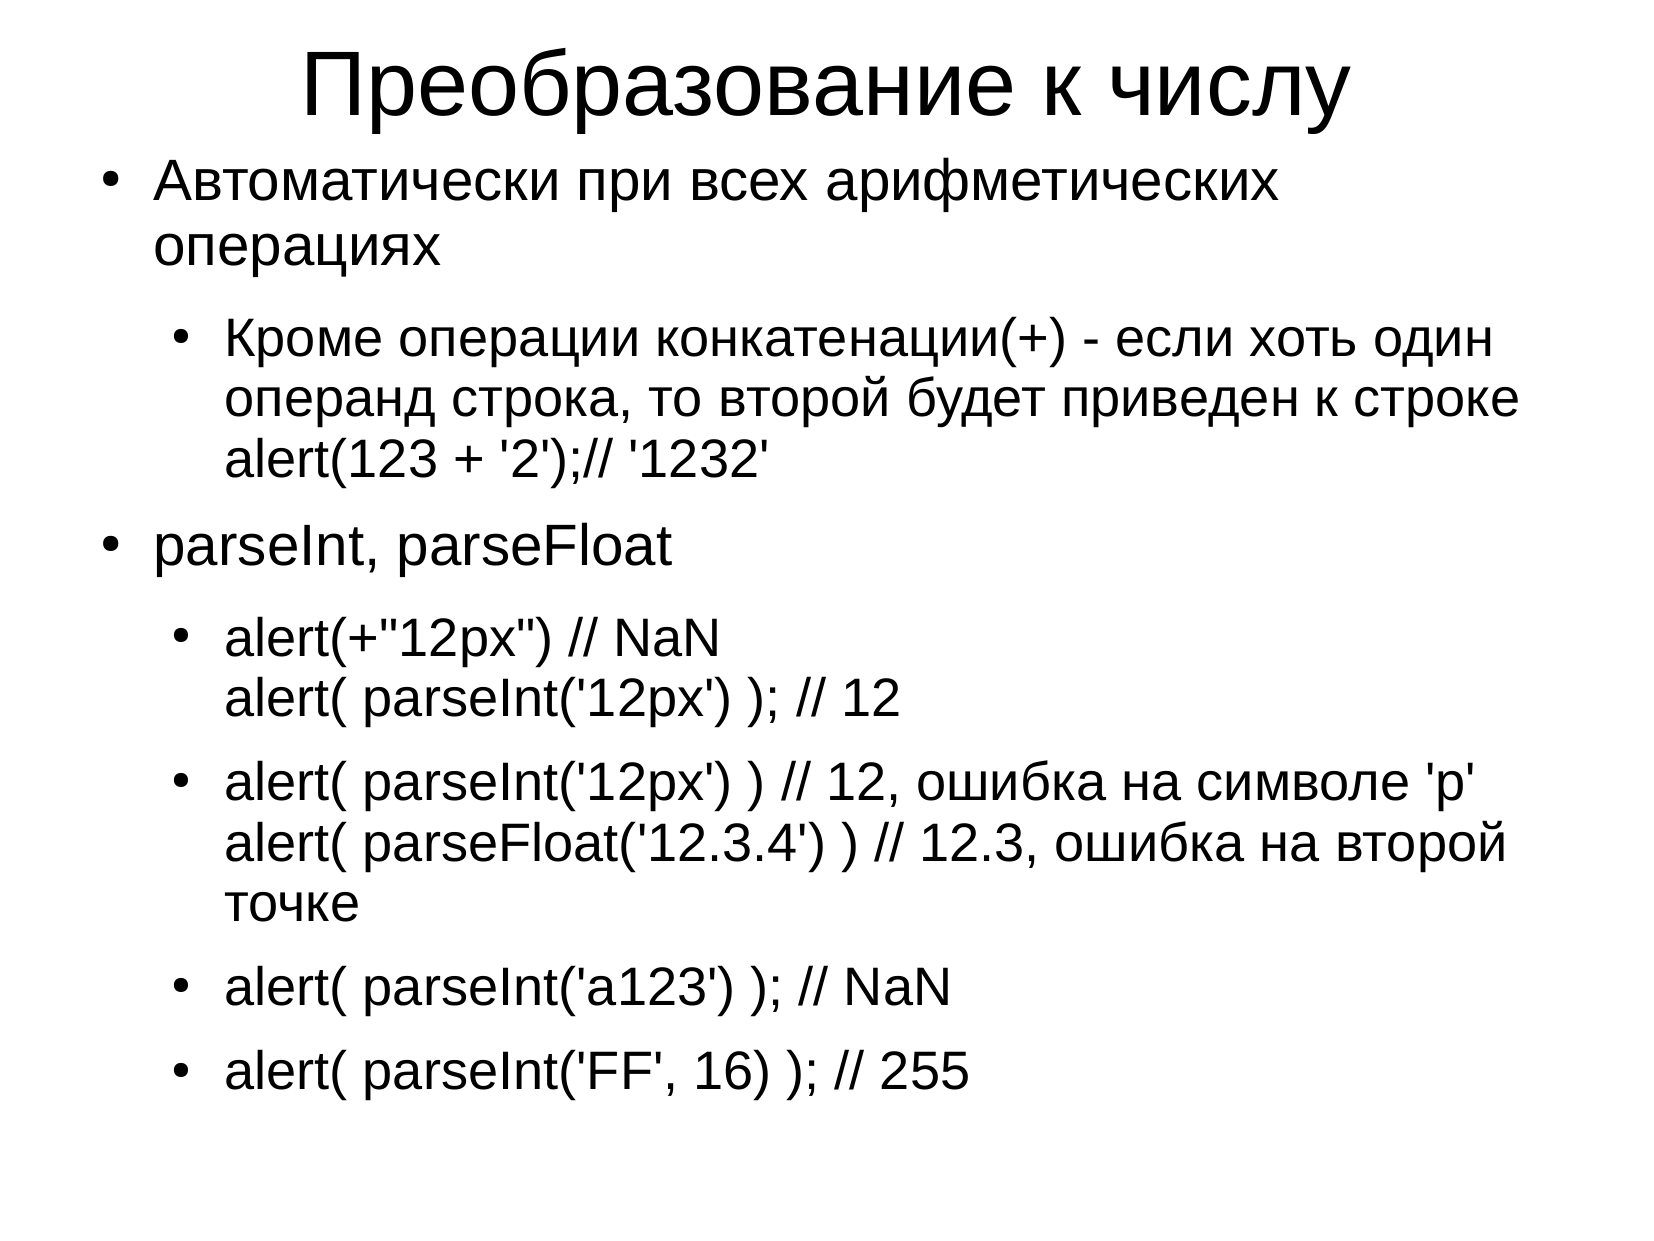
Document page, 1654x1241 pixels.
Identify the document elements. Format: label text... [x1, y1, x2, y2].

title Преобразование к числу [82, 32, 1571, 136]
list Автоматически при всех арифметических операциях Кроме операции конкатенации(+) - если хоть один операнд строка, то второй будет приведен к строке alert(123 + '2');// '1232' parseInt, parseFloat alert(+"12px") // NaN alert( parseInt('12px') ); // 12 alert( parseInt('12px') ) // 12, ошибка на символе 'p' alert( parseFloat('12.3.4') ) // 12.3, ошибка на второй точке alert( parseInt('a123') ); // NaN alert( parseInt('FF', 16) ); // 255 [82, 147, 1571, 1109]
